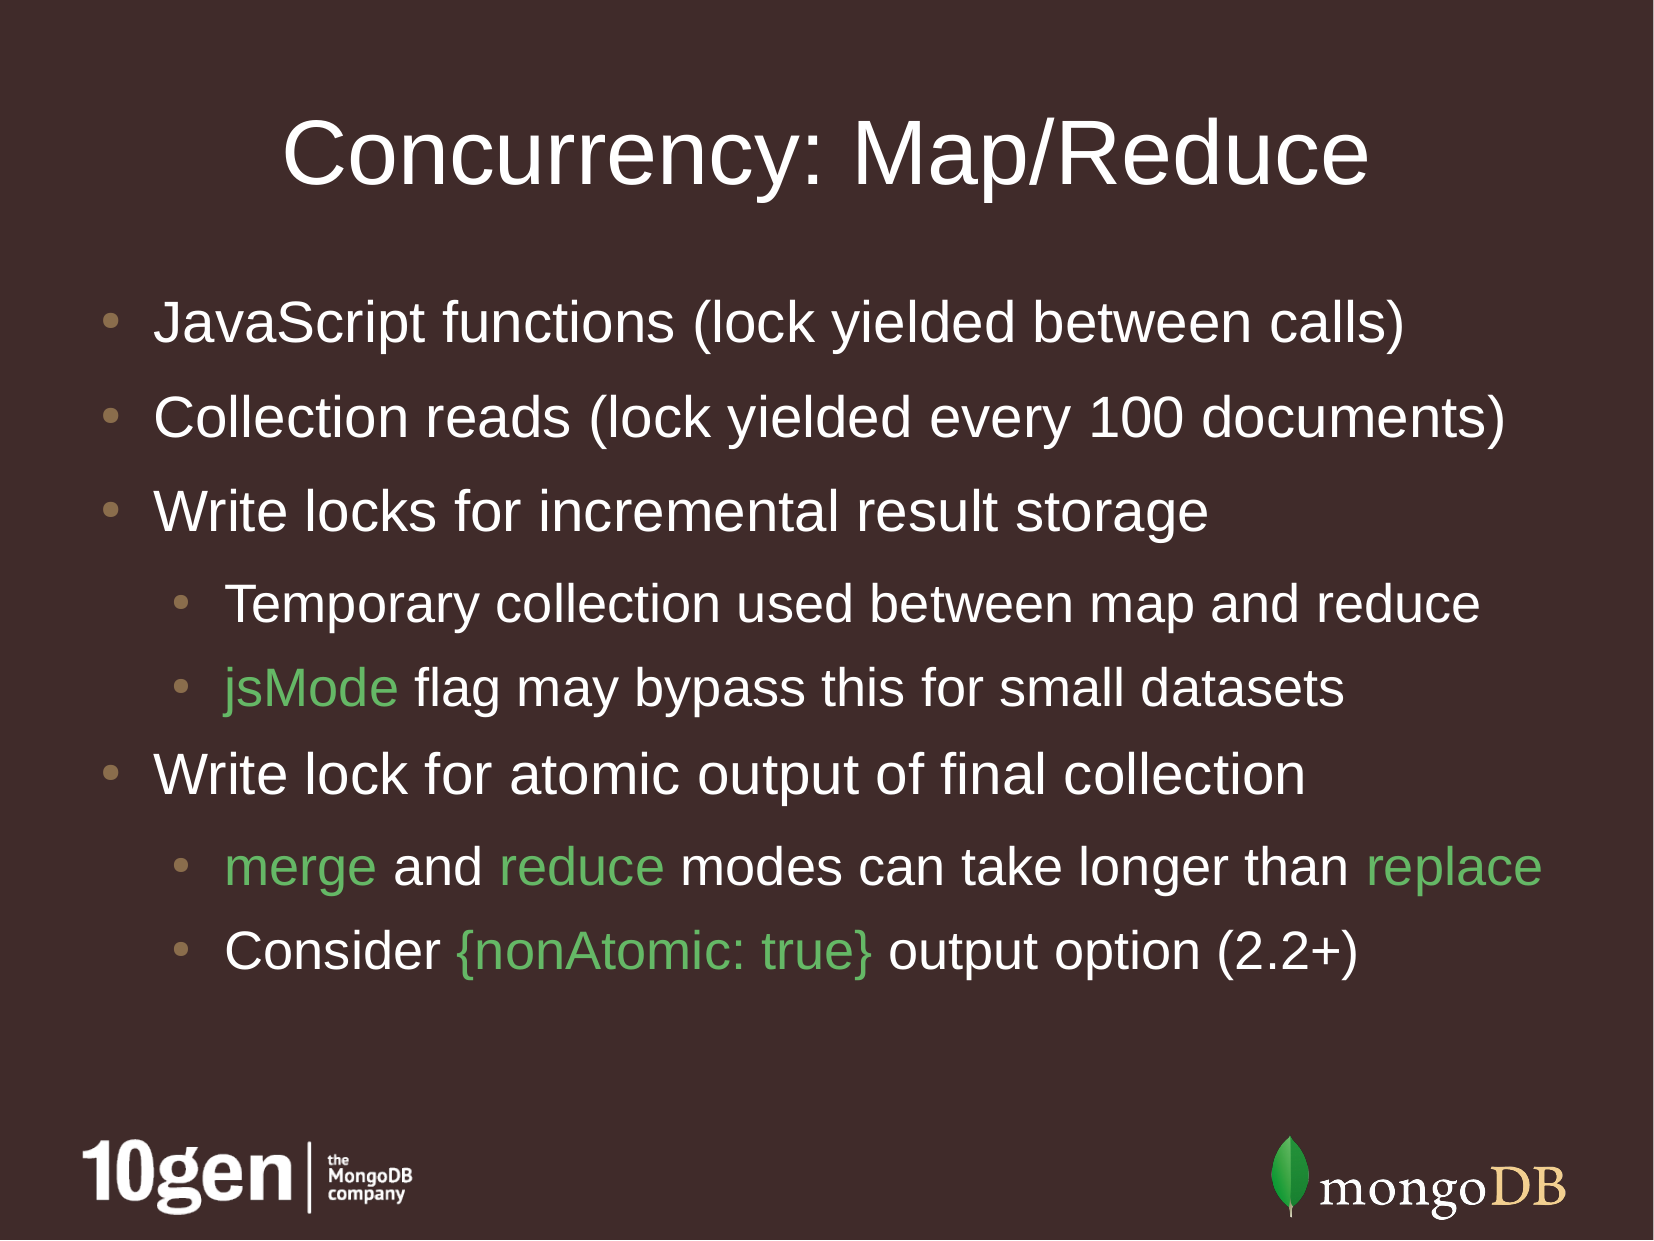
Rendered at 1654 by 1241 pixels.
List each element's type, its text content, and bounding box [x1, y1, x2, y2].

list JavaScript functions (lock yielded between calls) Collection reads (lock yielded every 100 documents) Write locks for incremental result storage Temporary collection used between map and reduce jsMode flag may bypass this for small datasets Write lock for atomic output of final collection merge and reduce modes can take longer than replace Consider {nonAtomic: true} output option (2.2+) [82, 290, 1571, 1109]
picture [82, 1139, 413, 1215]
picture [1260, 1124, 1576, 1230]
title Concurrency: Map/Reduce [82, 49, 1571, 257]
